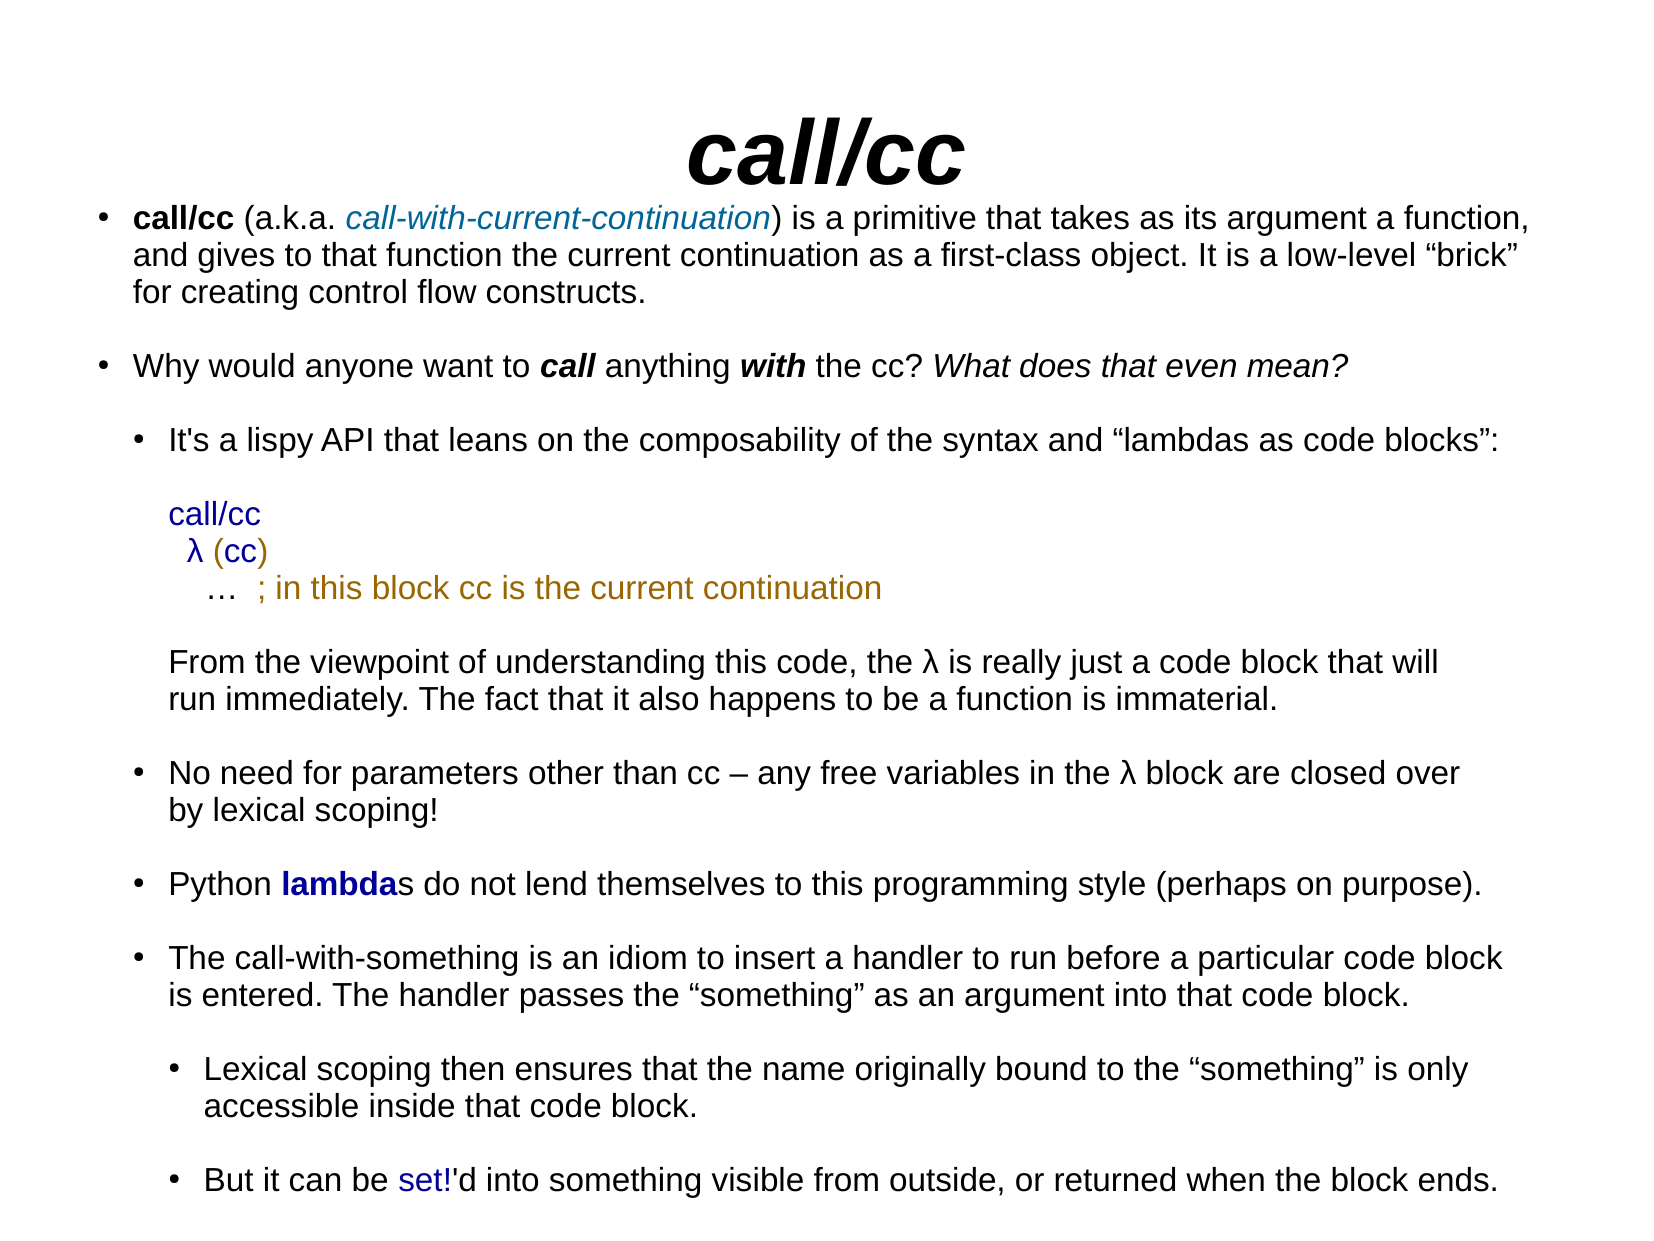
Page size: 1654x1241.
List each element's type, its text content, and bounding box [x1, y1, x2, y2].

text_box call/cc (a.k.a. call-with-current-continuation) is a primitive that takes as its argument a function, and gives to that function the current continuation as a first-class object. It is a low-level “brick” for creating control flow constructs. Why would anyone want to call anything with the cc? What does that even mean? It's a lispy API that leans on the composability of the syntax and “lambdas as code blocks”: call/cc λ (cc) … ; in this block cc is the current continuation From the viewpoint of understanding this code, the λ is really just a code block that will run immediately. The fact that it also happens to be a function is immaterial. No need for parameters other than cc – any free variables in the λ block are closed over by lexical scoping! Python lambdas do not lend themselves to this programming style (perhaps on purpose). The call-with-something is an idiom to insert a handler to run before a particular code block is entered. The handler passes the “something” as an argument into that code block. Lexical scoping then ensures that the name originally bound to the “something” is only accessible inside that code block. But it can be set!'d into something visible from outside, or returned when the block ends. [82, 191, 1561, 1220]
title call/cc [82, 49, 1571, 257]
